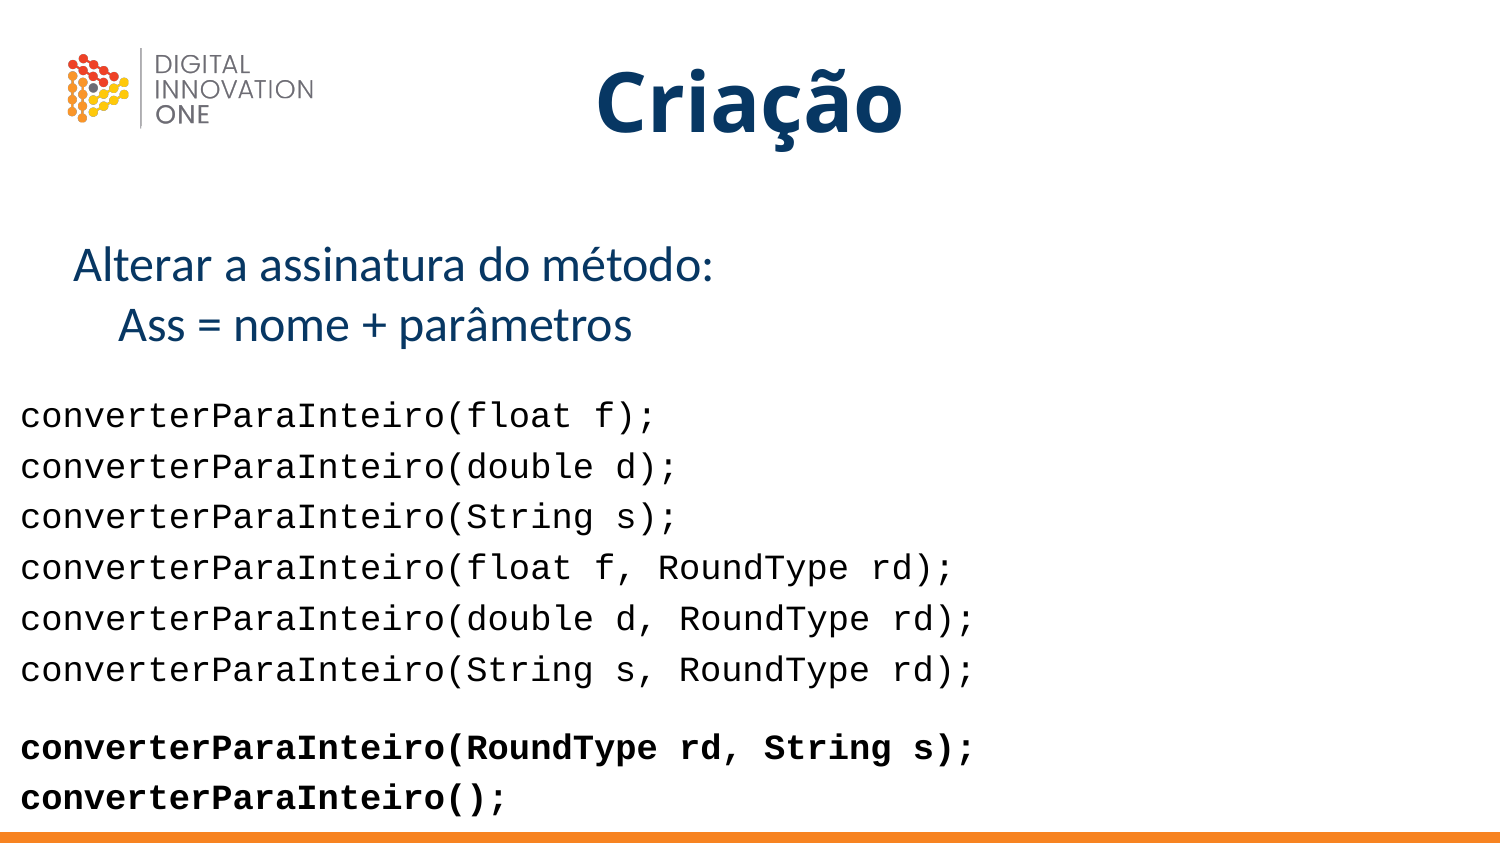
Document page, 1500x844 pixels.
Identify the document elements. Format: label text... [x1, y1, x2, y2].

text_box Alterar a assinatura do método: Ass = nome + parâmetros [58, 216, 1449, 717]
text_box converterParaInteiro(RoundType rd, String s); [4, 716, 998, 766]
text_box converterParaInteiro(String s, RoundType rd); [4, 639, 1006, 697]
text_box converterParaInteiro(float f); [4, 384, 790, 435]
subtitle Criação [51, 50, 1449, 148]
picture [51, 39, 330, 137]
text_box converterParaInteiro(); [4, 766, 998, 824]
text_box converterParaInteiro(double d); [4, 435, 814, 485]
text_box converterParaInteiro(double d, RoundType rd); [4, 587, 998, 639]
text_box converterParaInteiro(float f, RoundType rd); [4, 536, 982, 587]
text_box converterParaInteiro(String s); [4, 485, 814, 536]
text_box [0, 832, 1500, 843]
